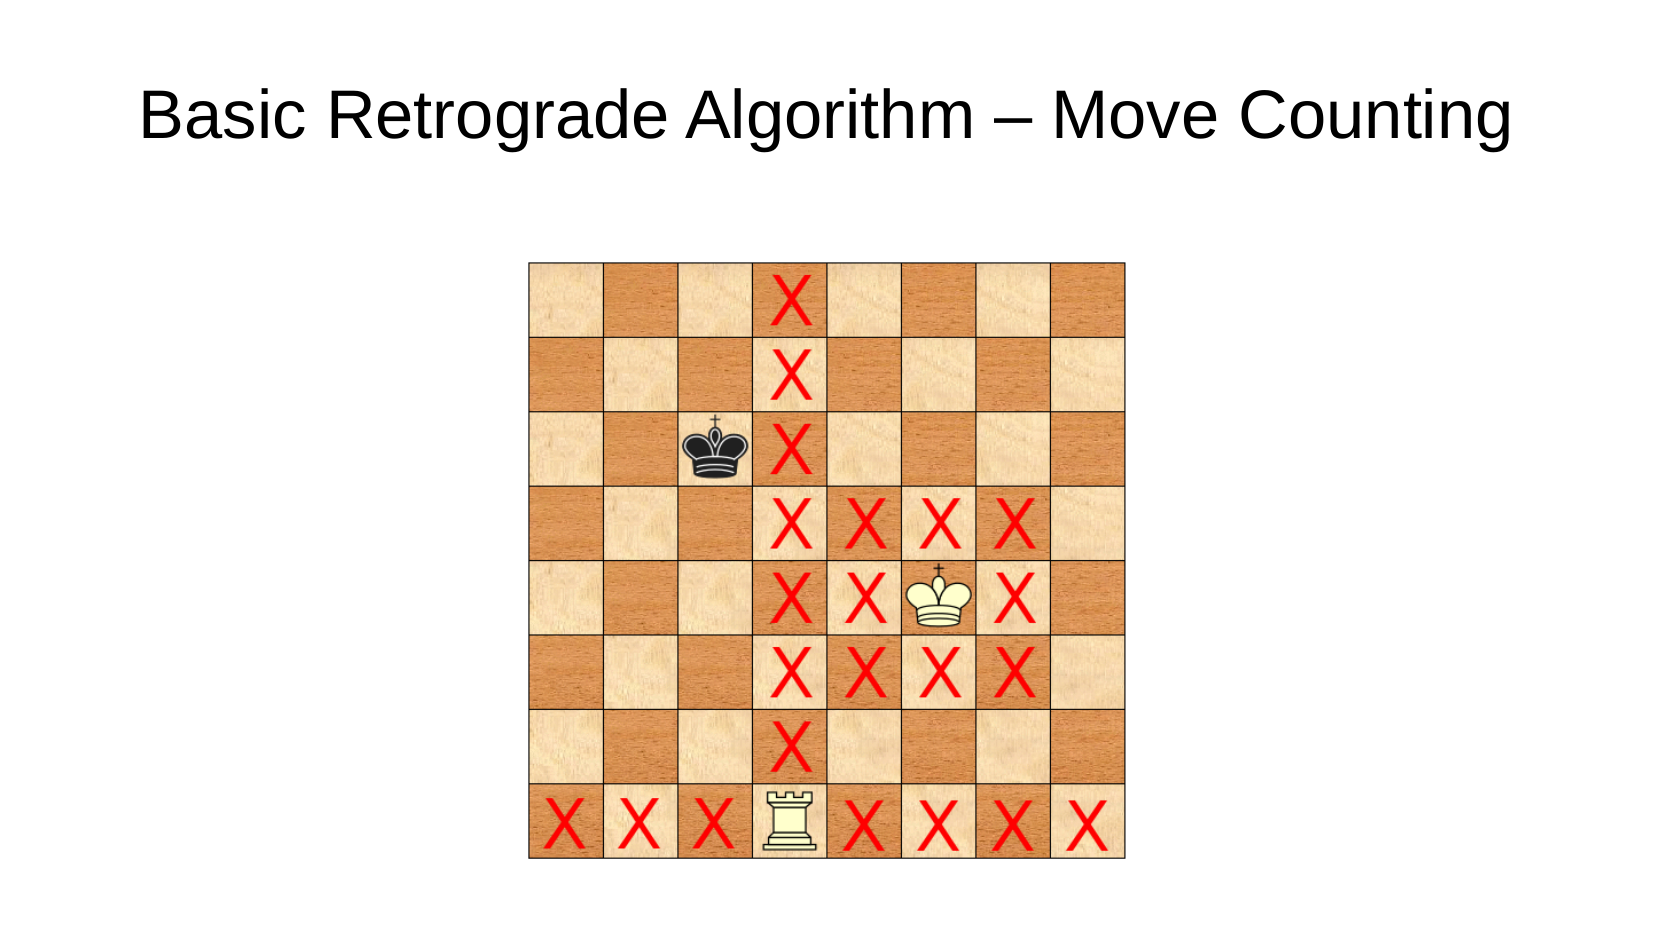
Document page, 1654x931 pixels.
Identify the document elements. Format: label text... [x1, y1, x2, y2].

picture [525, 259, 1129, 860]
title Basic Retrograde Algorithm – Move Counting [82, 37, 1571, 193]
